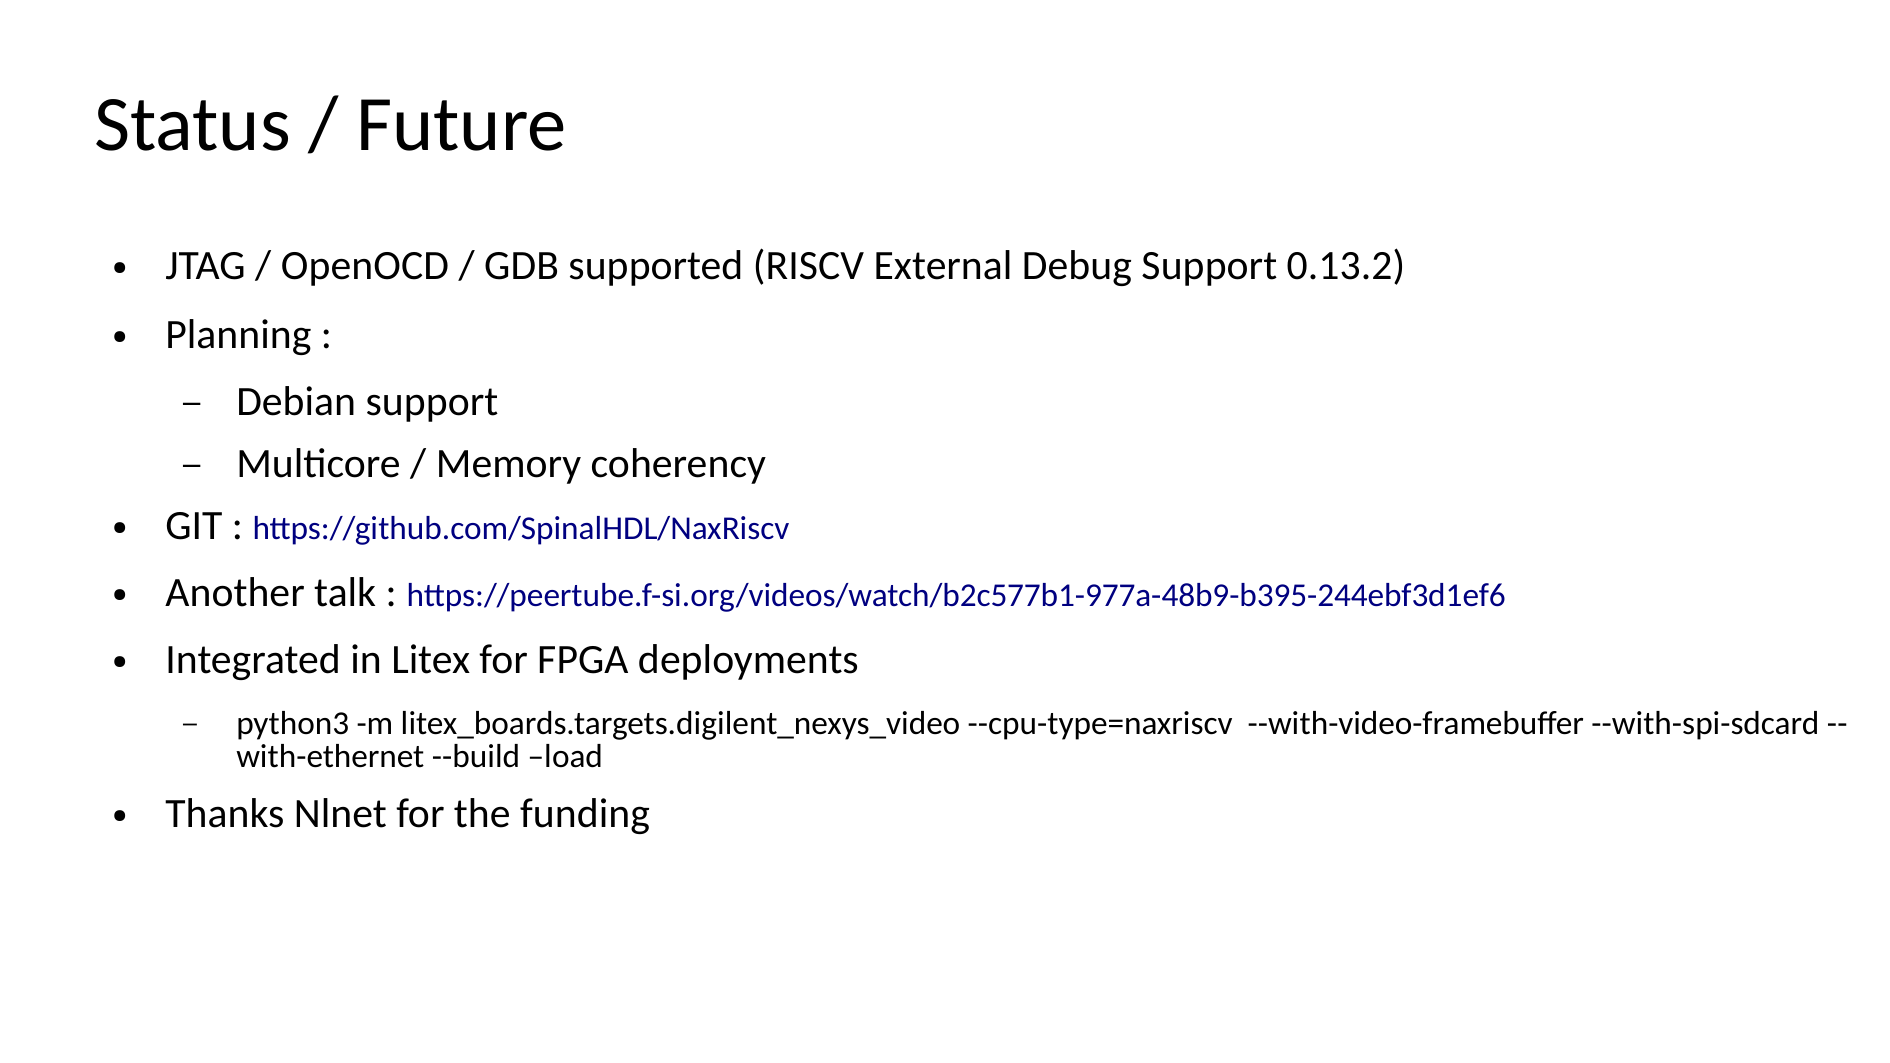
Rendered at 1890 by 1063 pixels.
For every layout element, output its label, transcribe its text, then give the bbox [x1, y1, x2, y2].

title Status / Future [94, 42, 1796, 220]
list JTAG / OpenOCD / GDB supported (RISCV External Debug Support 0.13.2) Planning : Debian support Multicore / Memory coherency GIT : https://github.com/SpinalHDL/NaxRiscv Another talk : https://peertube.f-si.org/videos/watch/b2c577b1-977a-48b9-b395-244ebf3d1ef6 Integrated in Litex for FPGA deployments python3 -m litex_boards.targets.digilent_nexys_video --cpu-type=naxriscv --with-video-framebuffer --with-spi-sdcard --with-ethernet --build –load Thanks Nlnet for the funding [94, 248, 1878, 1063]
